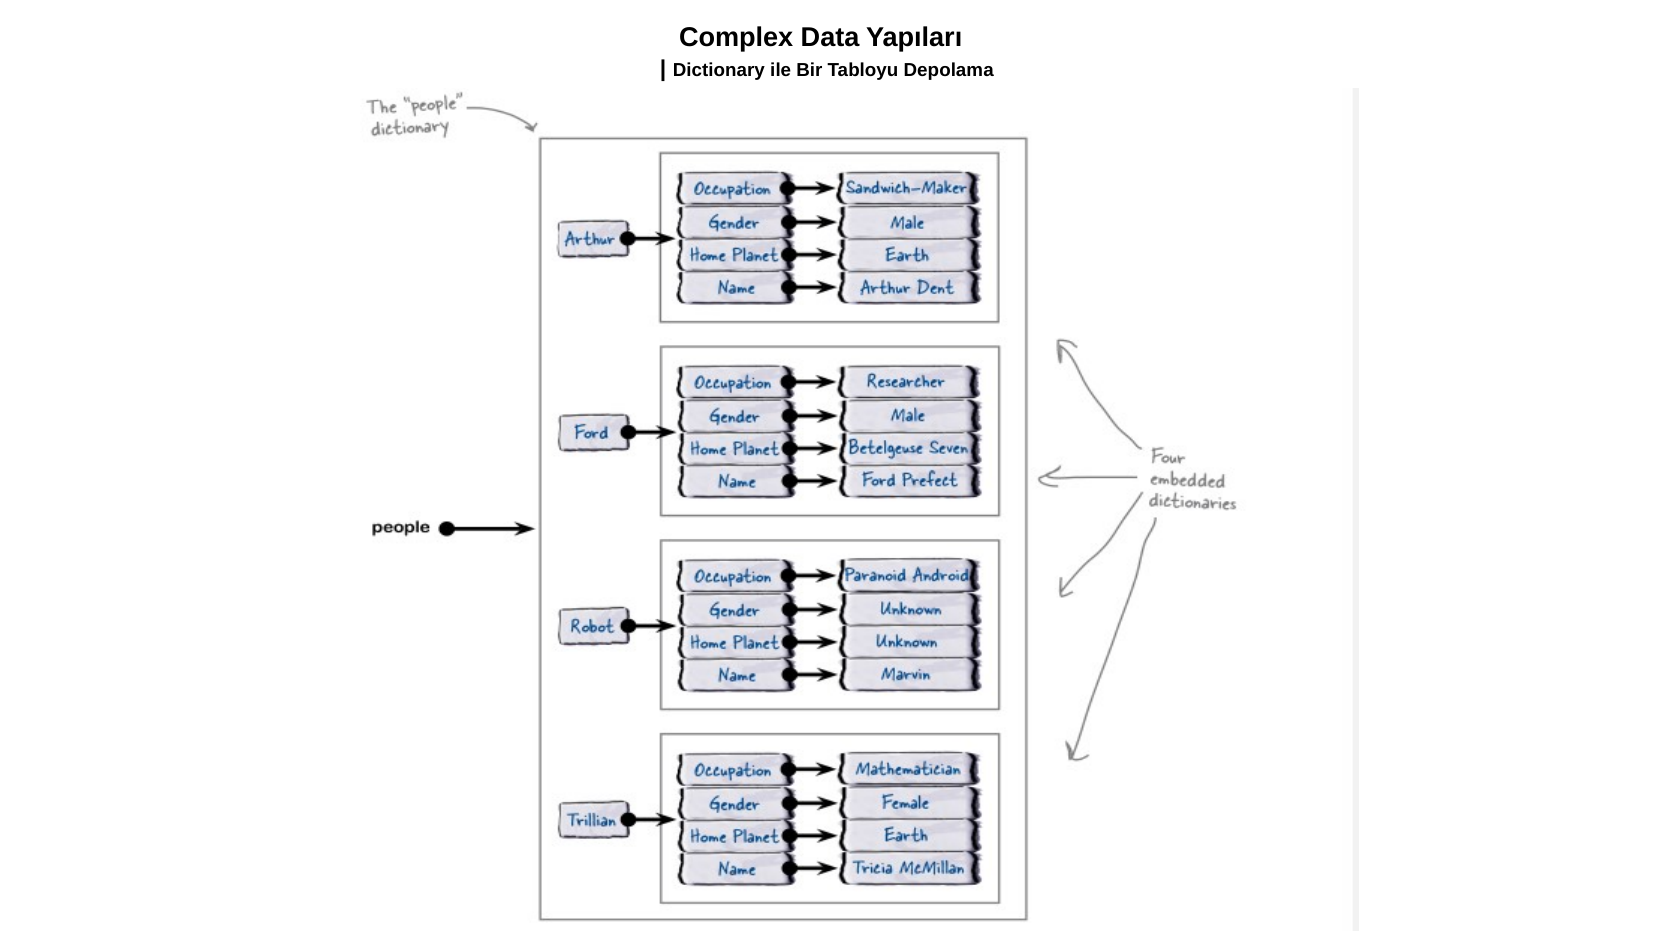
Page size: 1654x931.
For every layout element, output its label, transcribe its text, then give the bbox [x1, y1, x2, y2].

picture [205, 88, 1359, 931]
title Complex Data Yapıları | Dictionary ile Bir Tabloyu Depolama [82, 0, 1571, 89]
